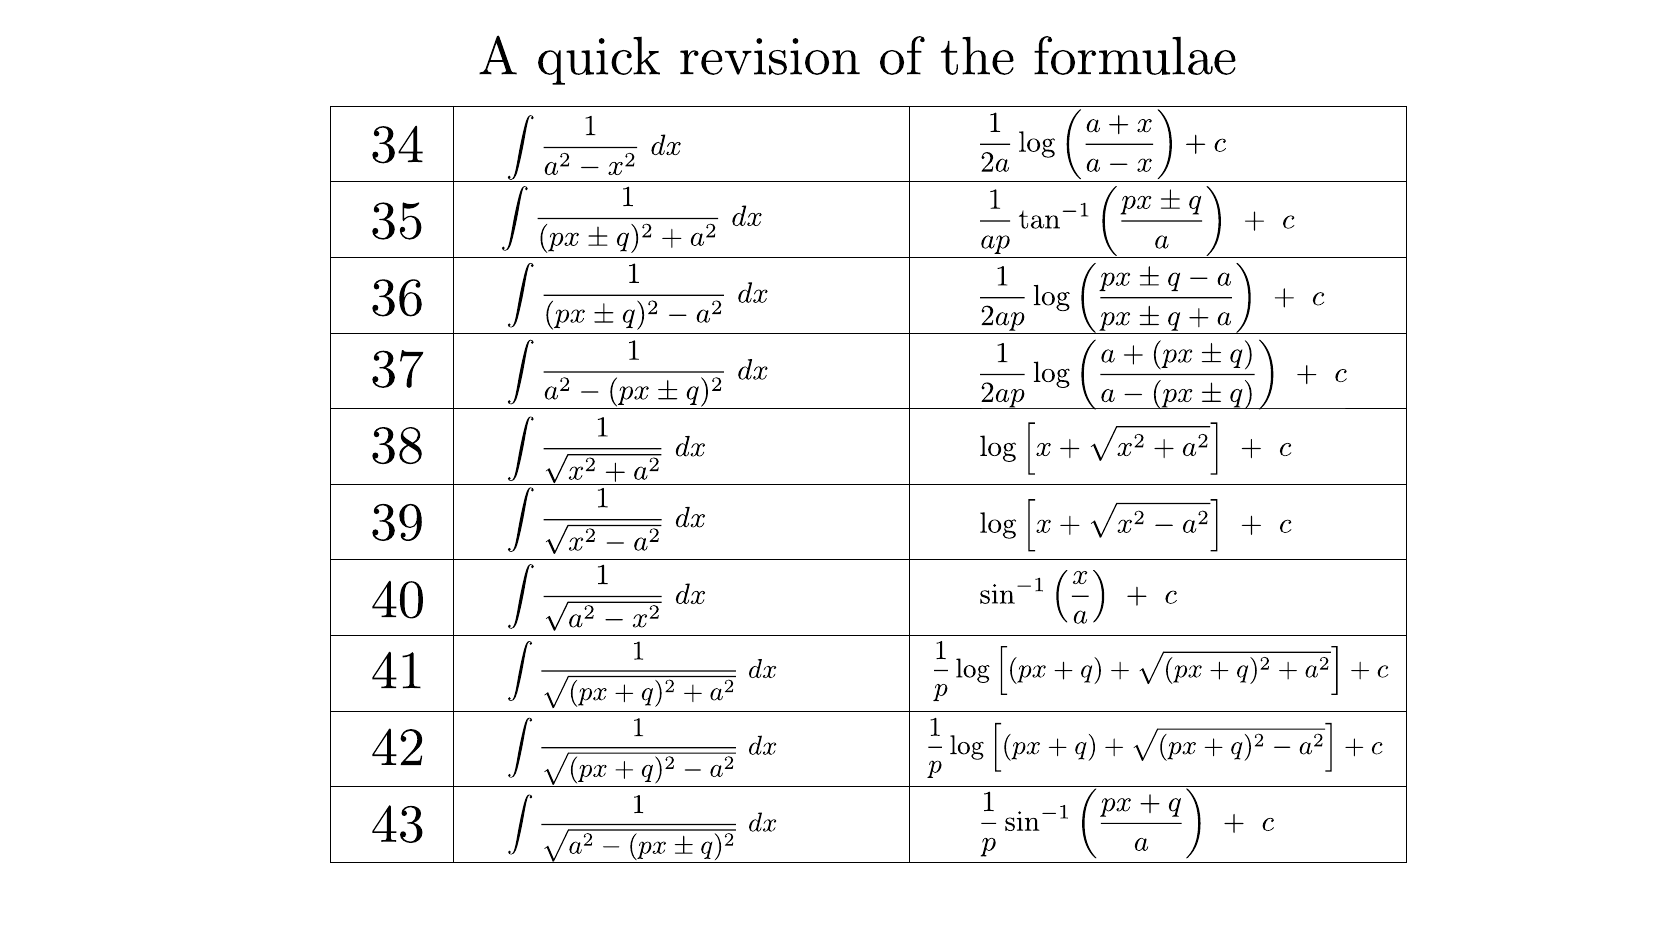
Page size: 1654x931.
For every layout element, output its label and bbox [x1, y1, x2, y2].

text_box [501, 186, 762, 253]
text_box [980, 422, 1292, 475]
table_cell [910, 182, 1406, 257]
text_box [927, 717, 1383, 778]
table_cell [910, 258, 1406, 333]
text_box [980, 570, 1177, 624]
text_box [372, 651, 421, 689]
table_cell [331, 485, 453, 559]
table_cell [454, 258, 909, 333]
table_cell [331, 409, 453, 484]
text_box [372, 202, 422, 240]
table_cell [331, 636, 453, 711]
text_box [372, 279, 422, 317]
table_cell [331, 712, 453, 786]
table_cell [910, 560, 1406, 635]
table_cell [910, 409, 1406, 484]
table_header [910, 107, 1406, 181]
text_box [372, 350, 424, 388]
table_cell [910, 712, 1406, 786]
text_box [372, 125, 423, 164]
table_cell [910, 334, 1406, 408]
text_box [479, 35, 1236, 85]
text_box [980, 186, 1295, 256]
text_box [507, 717, 777, 785]
title [59, 36, 1607, 898]
table_cell [454, 409, 909, 484]
table_cell [331, 334, 453, 408]
text_box [980, 109, 1226, 180]
table_cell [454, 712, 909, 786]
table_cell [454, 636, 909, 711]
text_box [507, 564, 706, 631]
text_box [980, 339, 1347, 410]
text_box [933, 640, 1389, 702]
text_box [507, 115, 681, 180]
text_box [507, 416, 706, 484]
table_cell [454, 182, 909, 257]
text_box [372, 580, 423, 619]
text_box [507, 339, 768, 407]
table_cell [454, 560, 909, 635]
text_box [372, 805, 423, 844]
text_box [507, 487, 706, 554]
table_header [331, 107, 453, 181]
text_box [372, 728, 423, 766]
table_cell [454, 485, 909, 559]
text_box [372, 427, 422, 465]
table_cell [331, 182, 453, 257]
table_cell [331, 560, 453, 635]
table_cell [910, 636, 1406, 711]
table_cell [910, 787, 1406, 862]
table_cell [910, 485, 1406, 559]
text_box [507, 262, 768, 330]
text_box [372, 503, 422, 542]
text_box [507, 794, 777, 862]
table_header [454, 107, 909, 181]
table_cell [331, 787, 453, 862]
table_cell [454, 787, 909, 862]
text_box [980, 499, 1292, 552]
table_cell [331, 258, 453, 333]
table_cell [454, 334, 909, 408]
text_box [980, 262, 1325, 333]
text_box [507, 641, 777, 709]
text_box [980, 788, 1274, 859]
